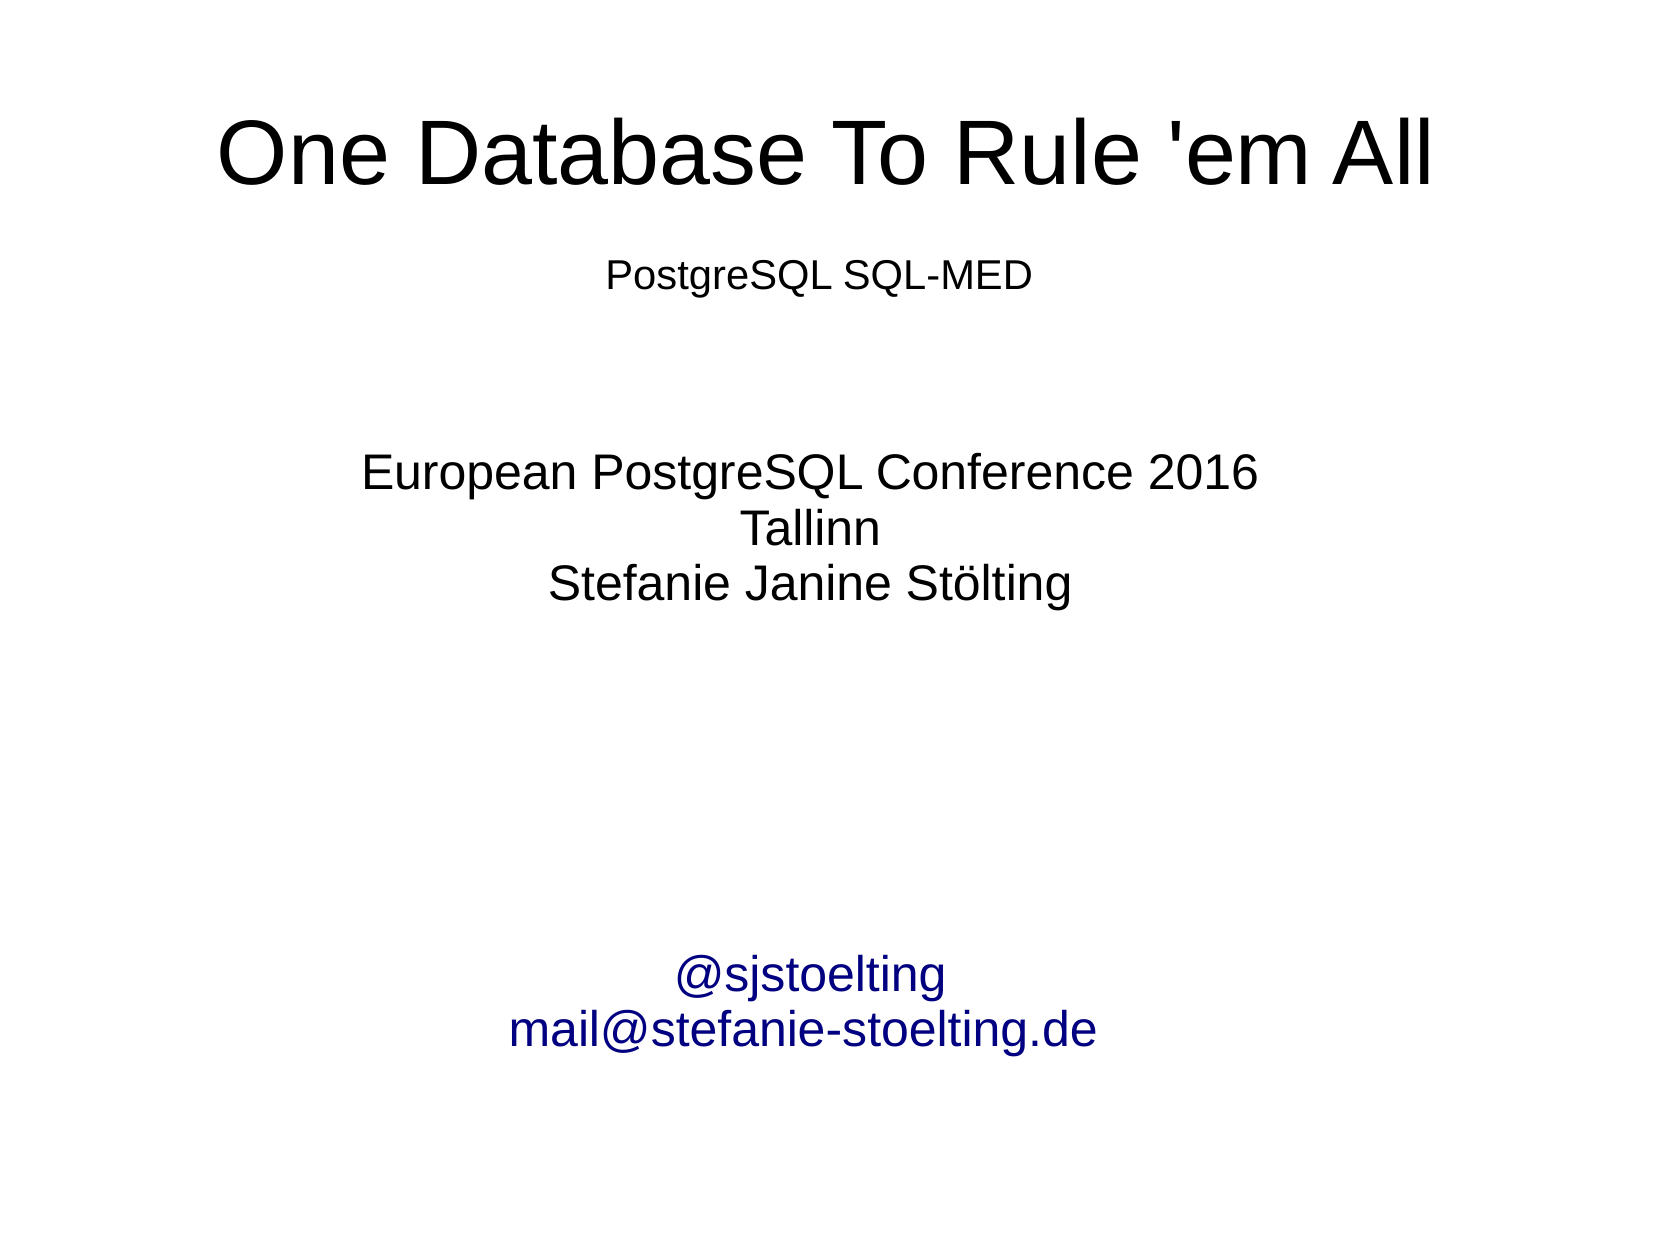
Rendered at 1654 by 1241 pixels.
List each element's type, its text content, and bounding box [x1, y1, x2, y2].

title PostgreSQL SQL-MED [75, 241, 1564, 309]
title One Database To Rule 'em All [82, 49, 1571, 257]
text_box European PostgreSQL Conference 2016 Tallinn Stefanie Janine Stölting @sjstoelting mail@stefanie-stoelting.de [82, 309, 1538, 1212]
